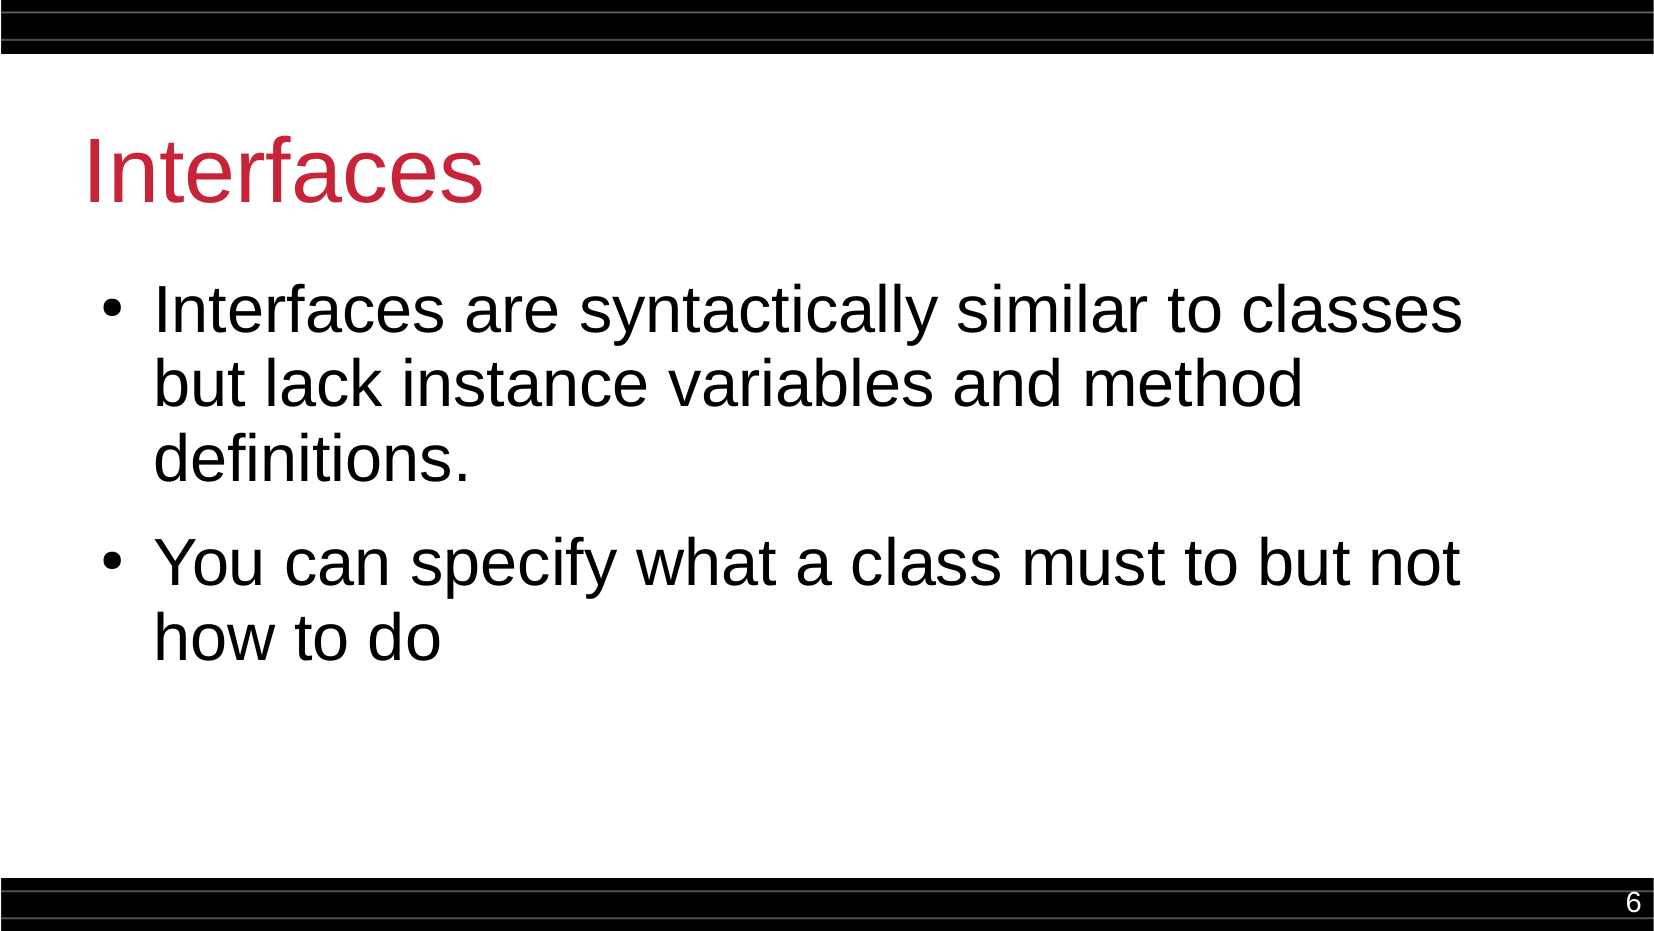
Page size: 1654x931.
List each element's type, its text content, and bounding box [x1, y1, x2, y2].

picture [1, 0, 1654, 54]
title Interfaces [82, 92, 1571, 249]
picture [1, 878, 1654, 931]
list Interfaces are syntactically similar to classes but lack instance variables and method definitions. You can specify what a class must to but not how to do [82, 271, 1571, 758]
